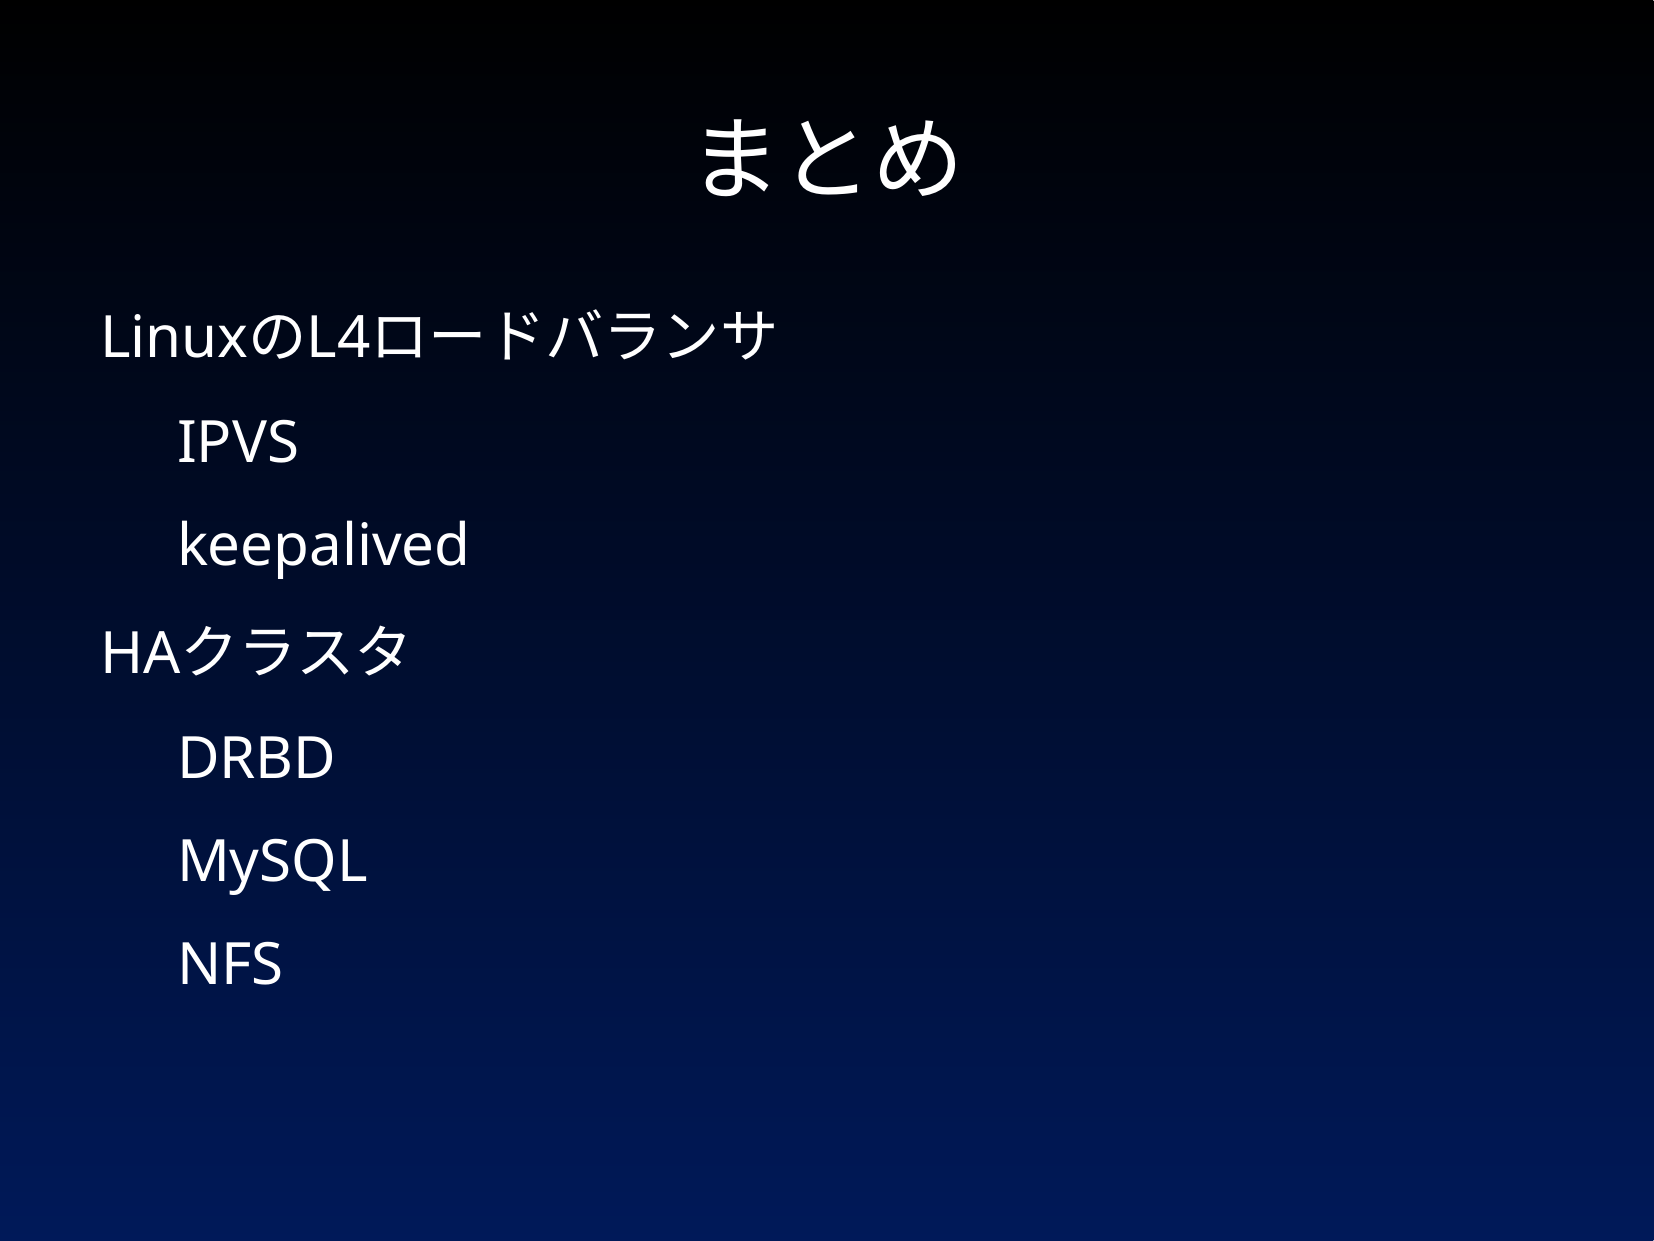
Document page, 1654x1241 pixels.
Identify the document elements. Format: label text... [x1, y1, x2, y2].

title まとめ [82, 56, 1571, 250]
list LinuxのL4ロードバランサ IPVS keepalived HAクラスタ DRBD MySQL NFS [82, 290, 1571, 1094]
